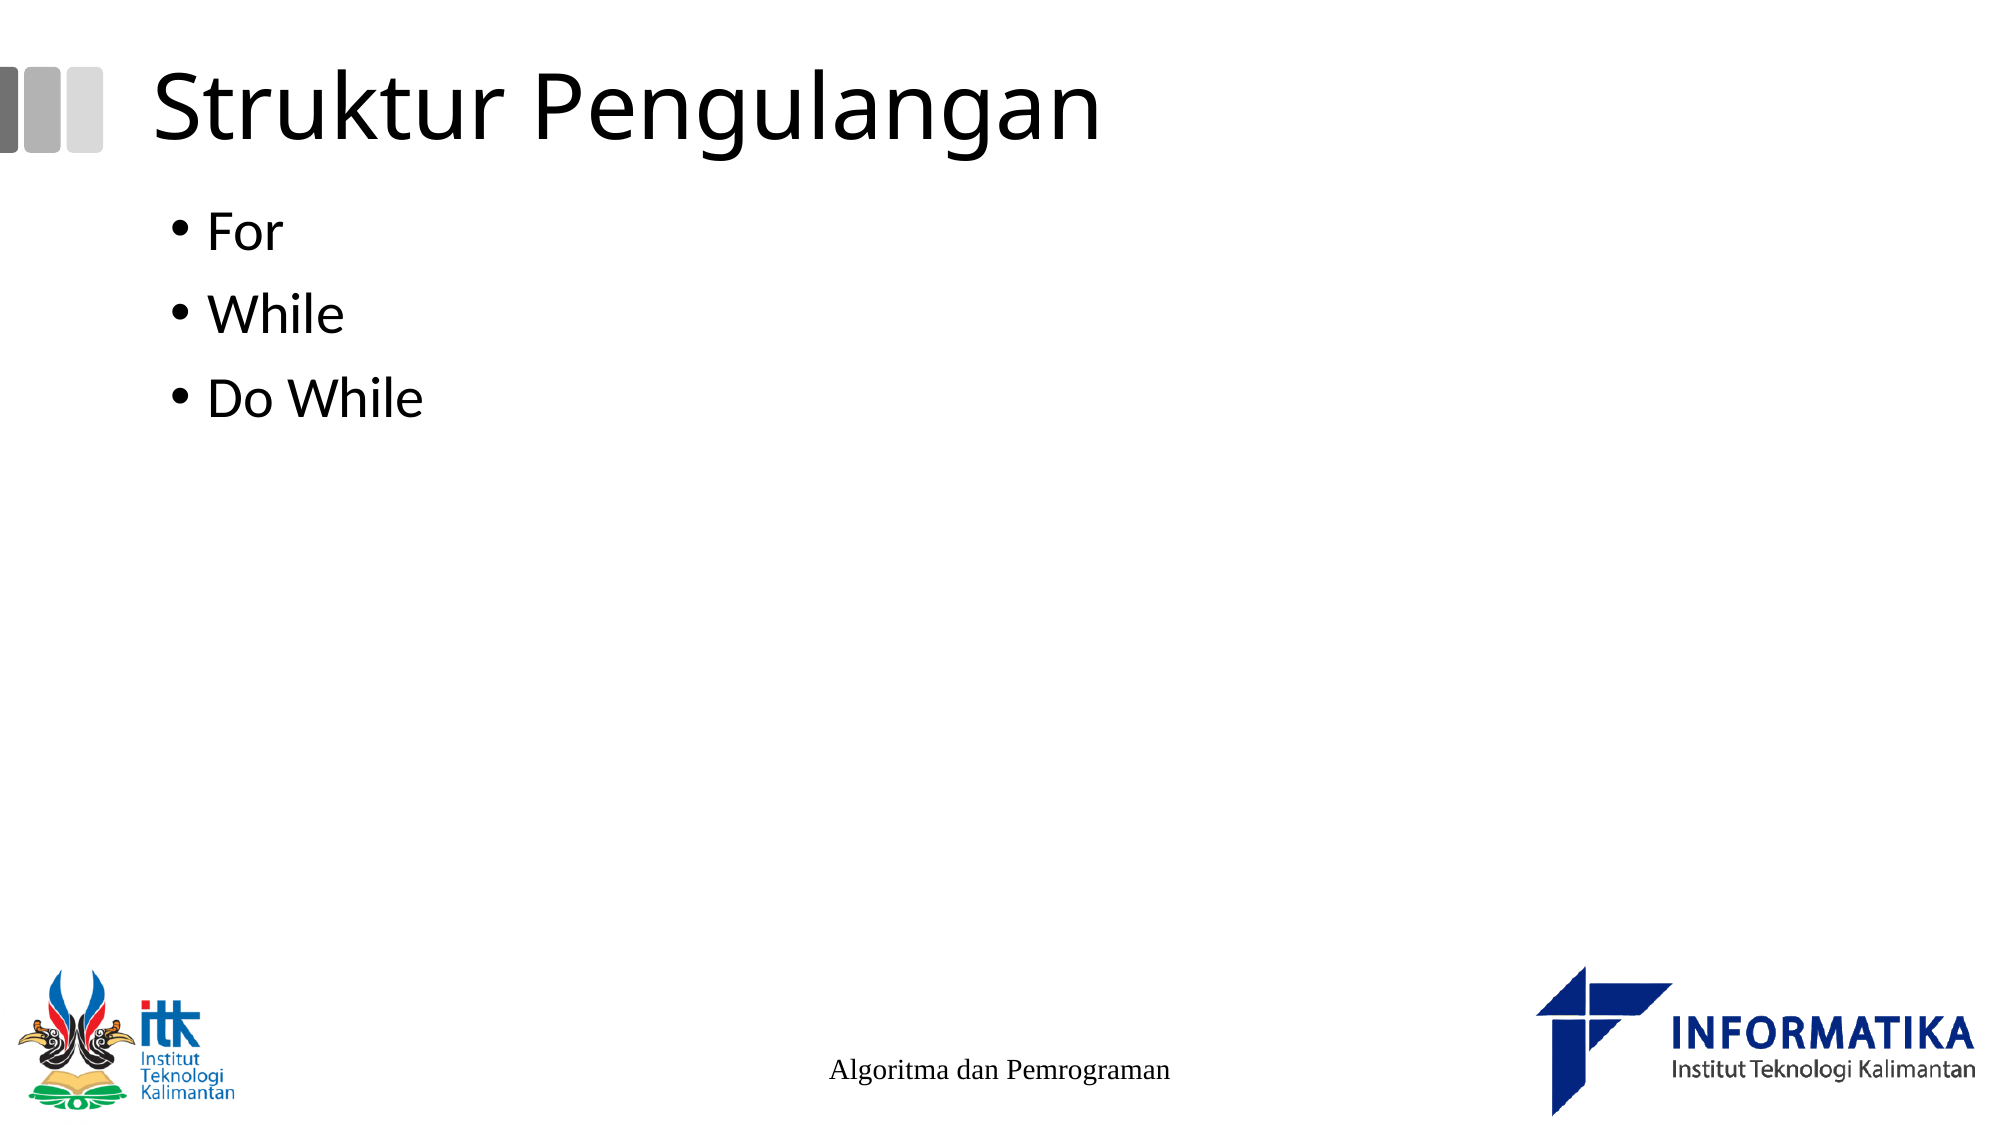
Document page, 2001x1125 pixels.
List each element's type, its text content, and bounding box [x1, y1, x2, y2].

picture [1534, 965, 1976, 1118]
title Struktur Pengulangan [137, 1, 1863, 219]
list For While Do While [155, 192, 1881, 907]
picture [0, 935, 253, 1125]
